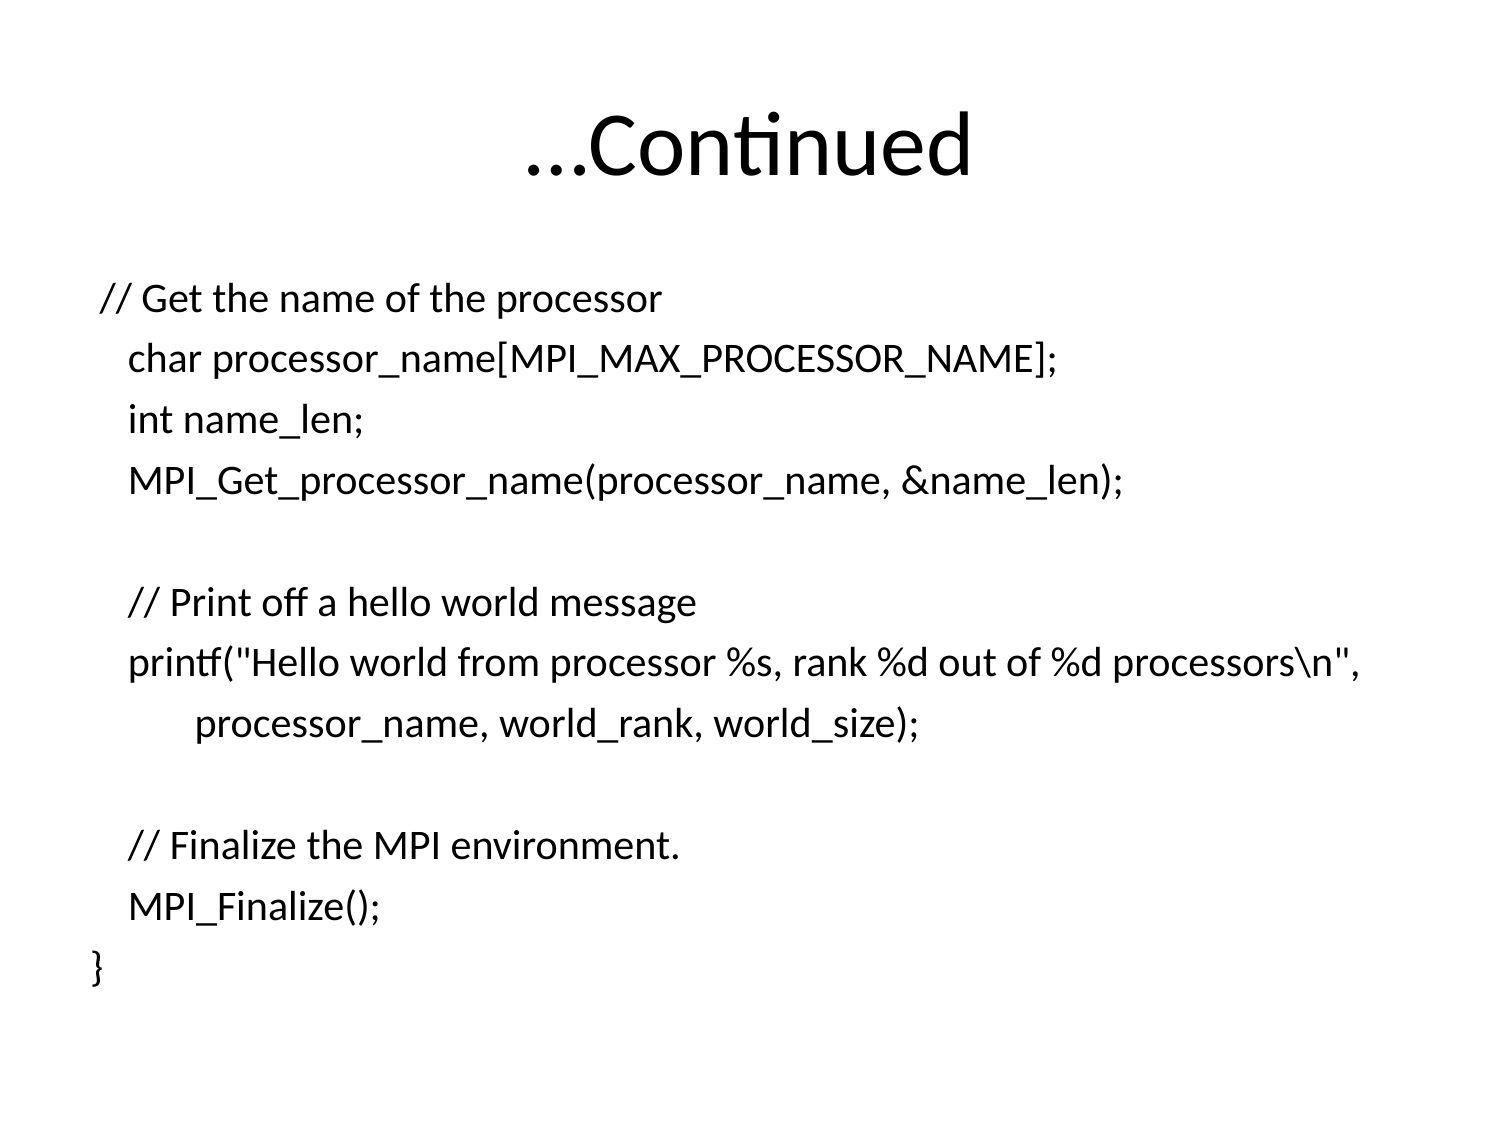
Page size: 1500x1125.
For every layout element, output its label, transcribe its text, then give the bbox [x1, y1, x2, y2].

list // Get the name of the processor char processor_name[MPI_MAX_PROCESSOR_NAME]; int name_len; MPI_Get_processor_name(processor_name, &name_len); // Print off a hello world message printf("Hello world from processor %s, rank %d out of %d processors\n", processor_name, world_rank, world_size); // Finalize the MPI environment. MPI_Finalize(); } [75, 262, 1426, 1005]
title …Continued [75, 45, 1426, 233]
